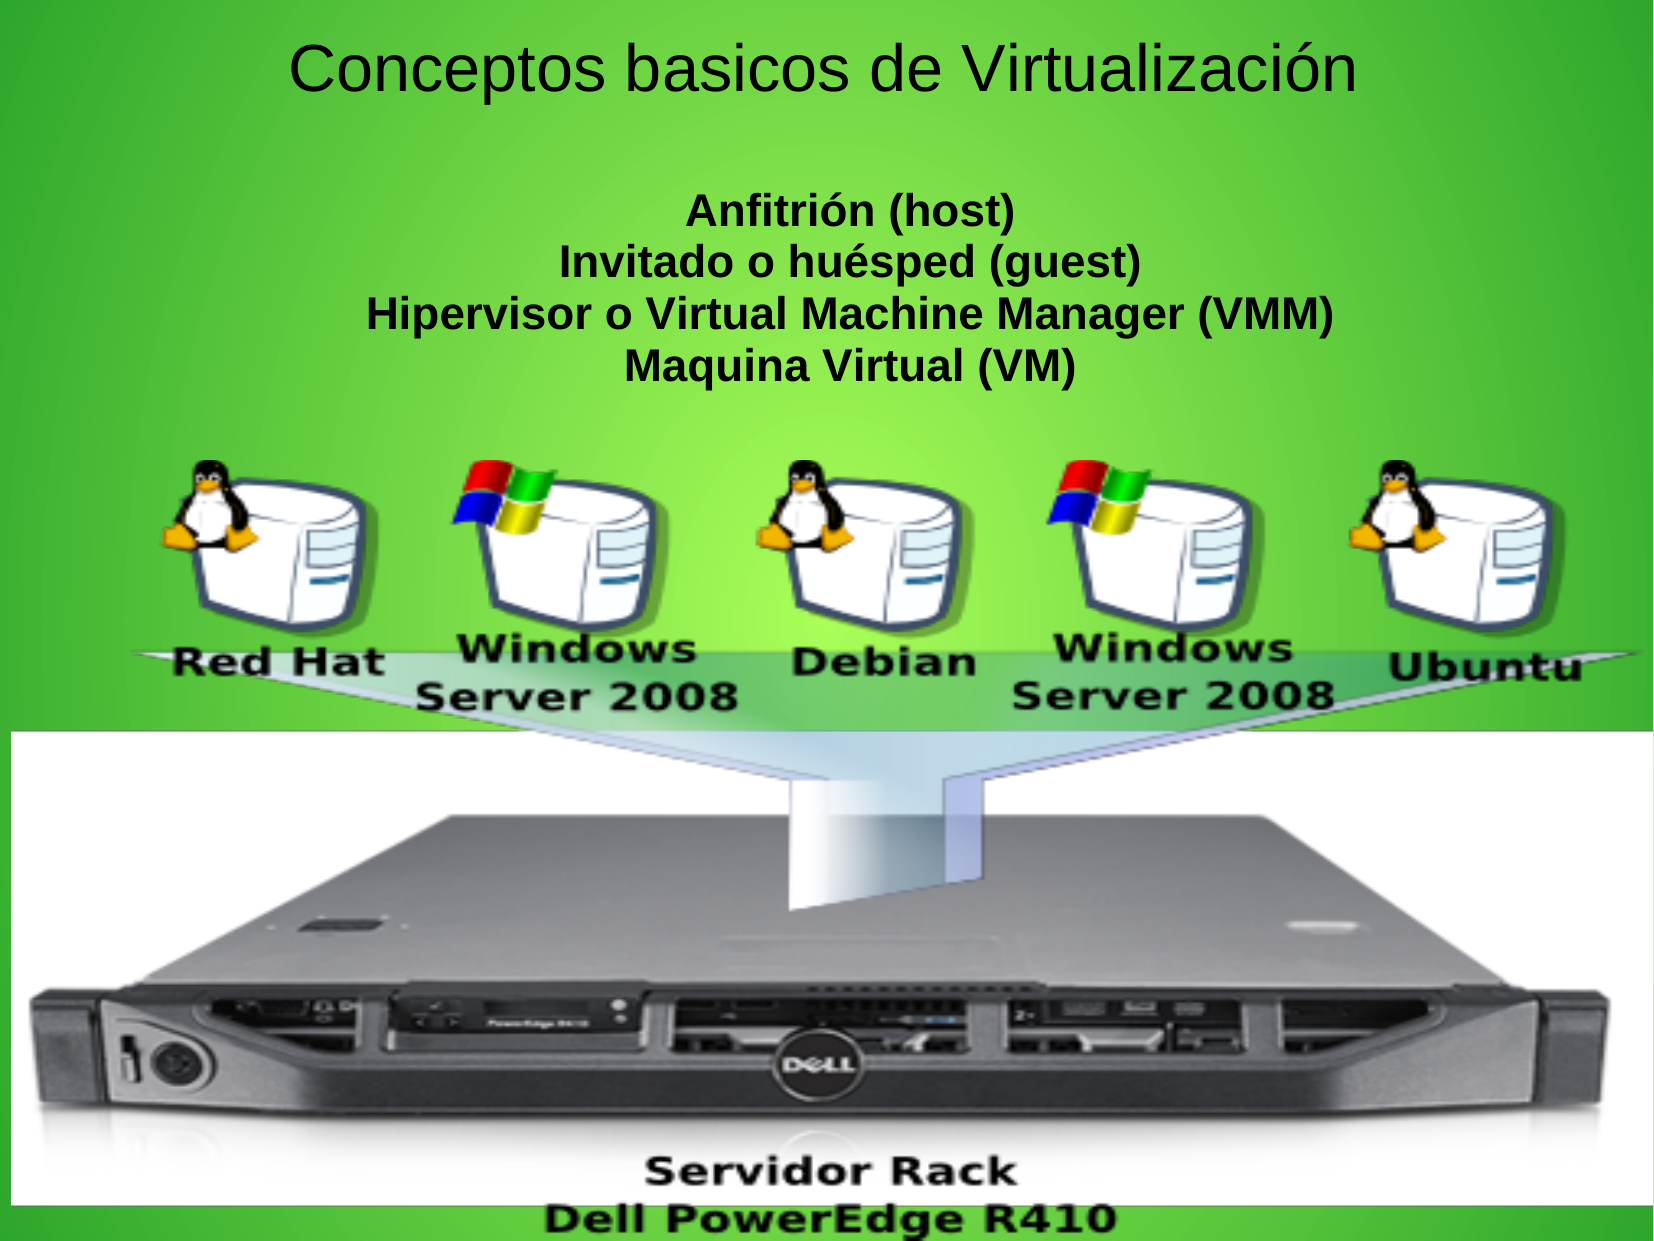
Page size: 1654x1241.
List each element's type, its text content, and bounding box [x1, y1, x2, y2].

text_box Anfitrión (host) Invitado o huésped (guest) Hipervisor o Virtual Machine Manager (VMM) Maquina Virtual (VM) [307, 177, 1394, 400]
text_box Conceptos basicos de Virtualización [273, 23, 1371, 114]
picture [0, 0, 1654, 1241]
